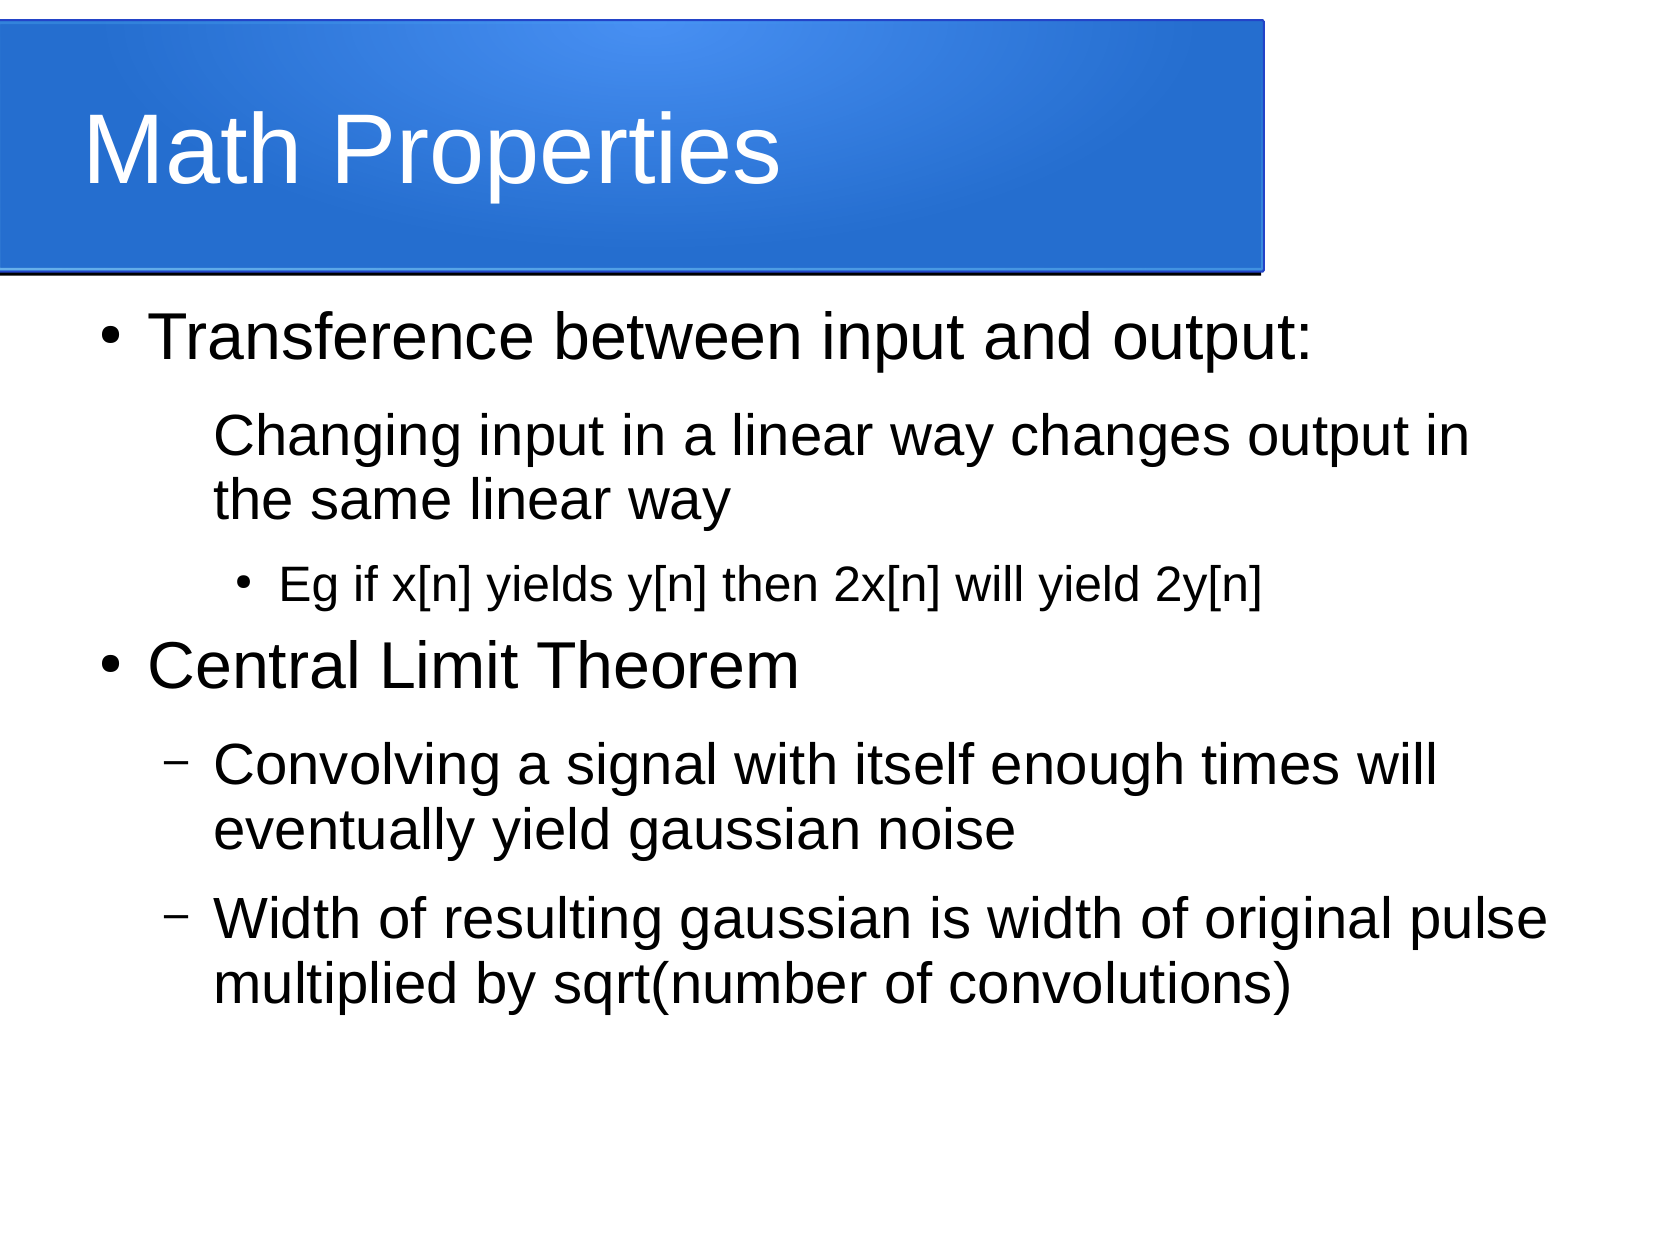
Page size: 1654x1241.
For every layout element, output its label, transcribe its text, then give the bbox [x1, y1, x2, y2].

title Math Properties [82, 47, 1235, 252]
list Transference between input and output: Changing input in a linear way changes output in the same linear way Eg if x[n] yields y[n] then 2x[n] will yield 2y[n] Central Limit Theorem Convolving a signal with itself enough times will eventually yield gaussian noise Width of resulting gaussian is width of original pulse multiplied by sqrt(number of convolutions) [82, 299, 1571, 1019]
